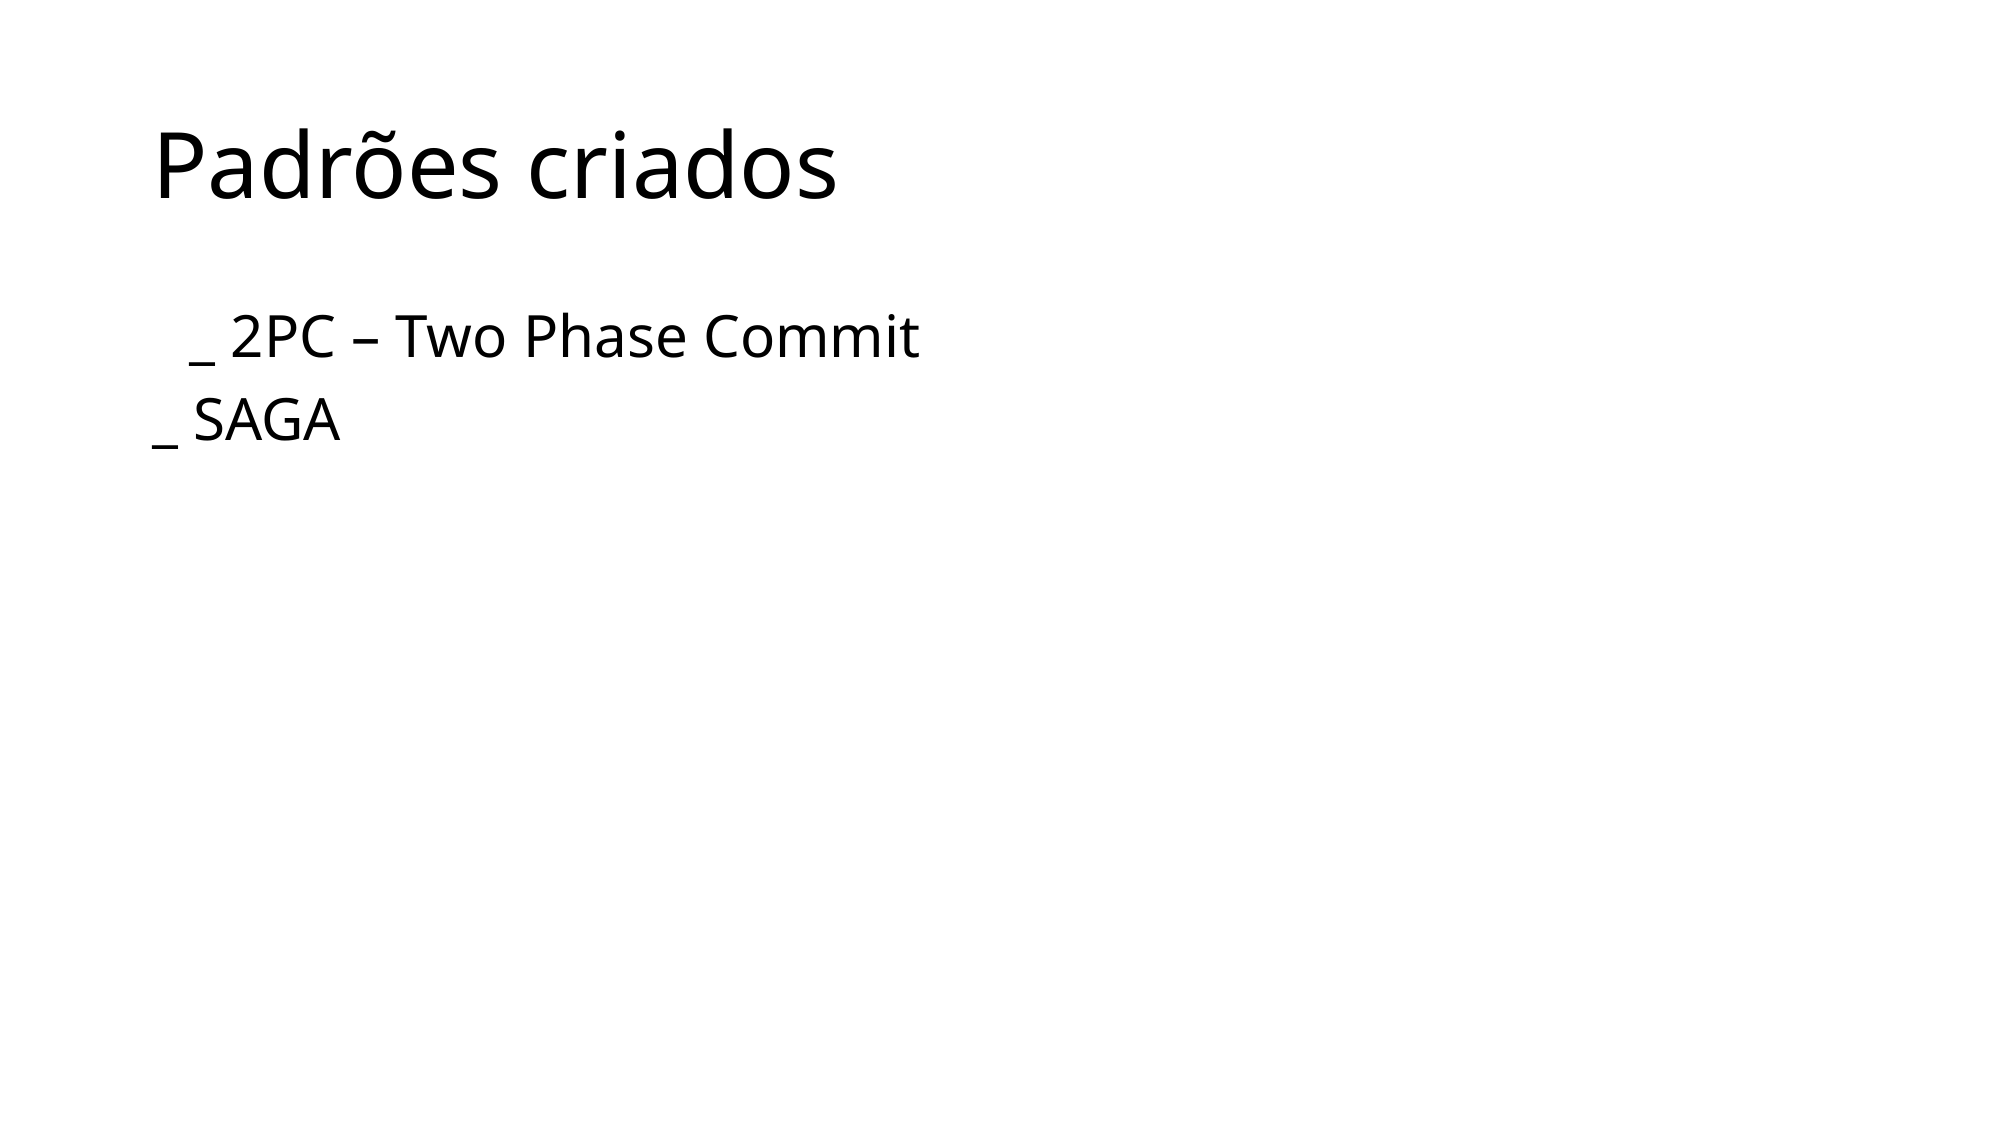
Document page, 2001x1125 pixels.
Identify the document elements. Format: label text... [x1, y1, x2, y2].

list _ 2PC – Two Phase Commit _ SAGA [137, 299, 1863, 1014]
title Padrões criados [137, 59, 1863, 278]
